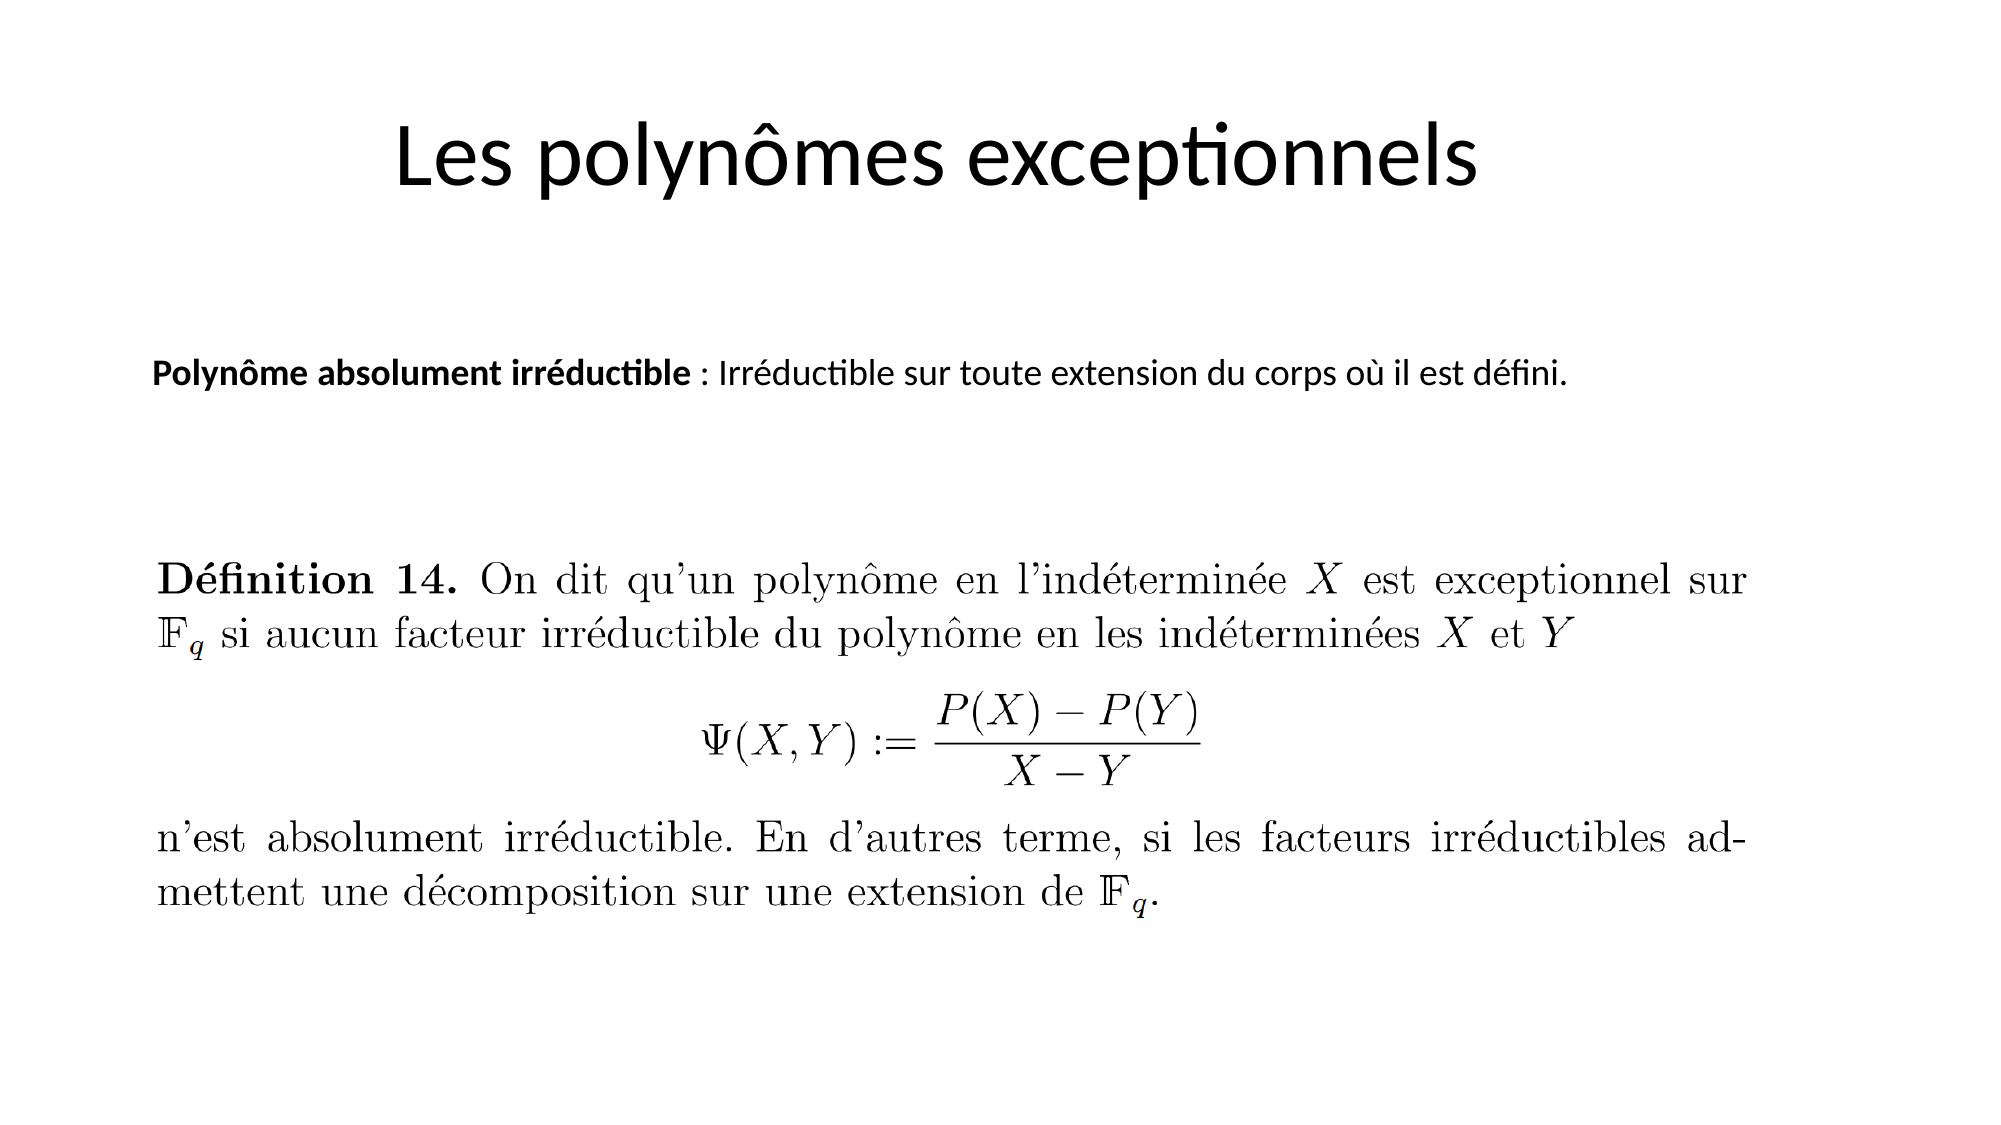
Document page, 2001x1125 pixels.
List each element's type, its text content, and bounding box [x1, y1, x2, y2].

text_box Polynôme absolument irréductible : Irréductible sur toute extension du corps où il est défini. [137, 340, 1772, 402]
text_box Les polynômes exceptionnels [137, 85, 1738, 213]
picture [137, 540, 1773, 936]
